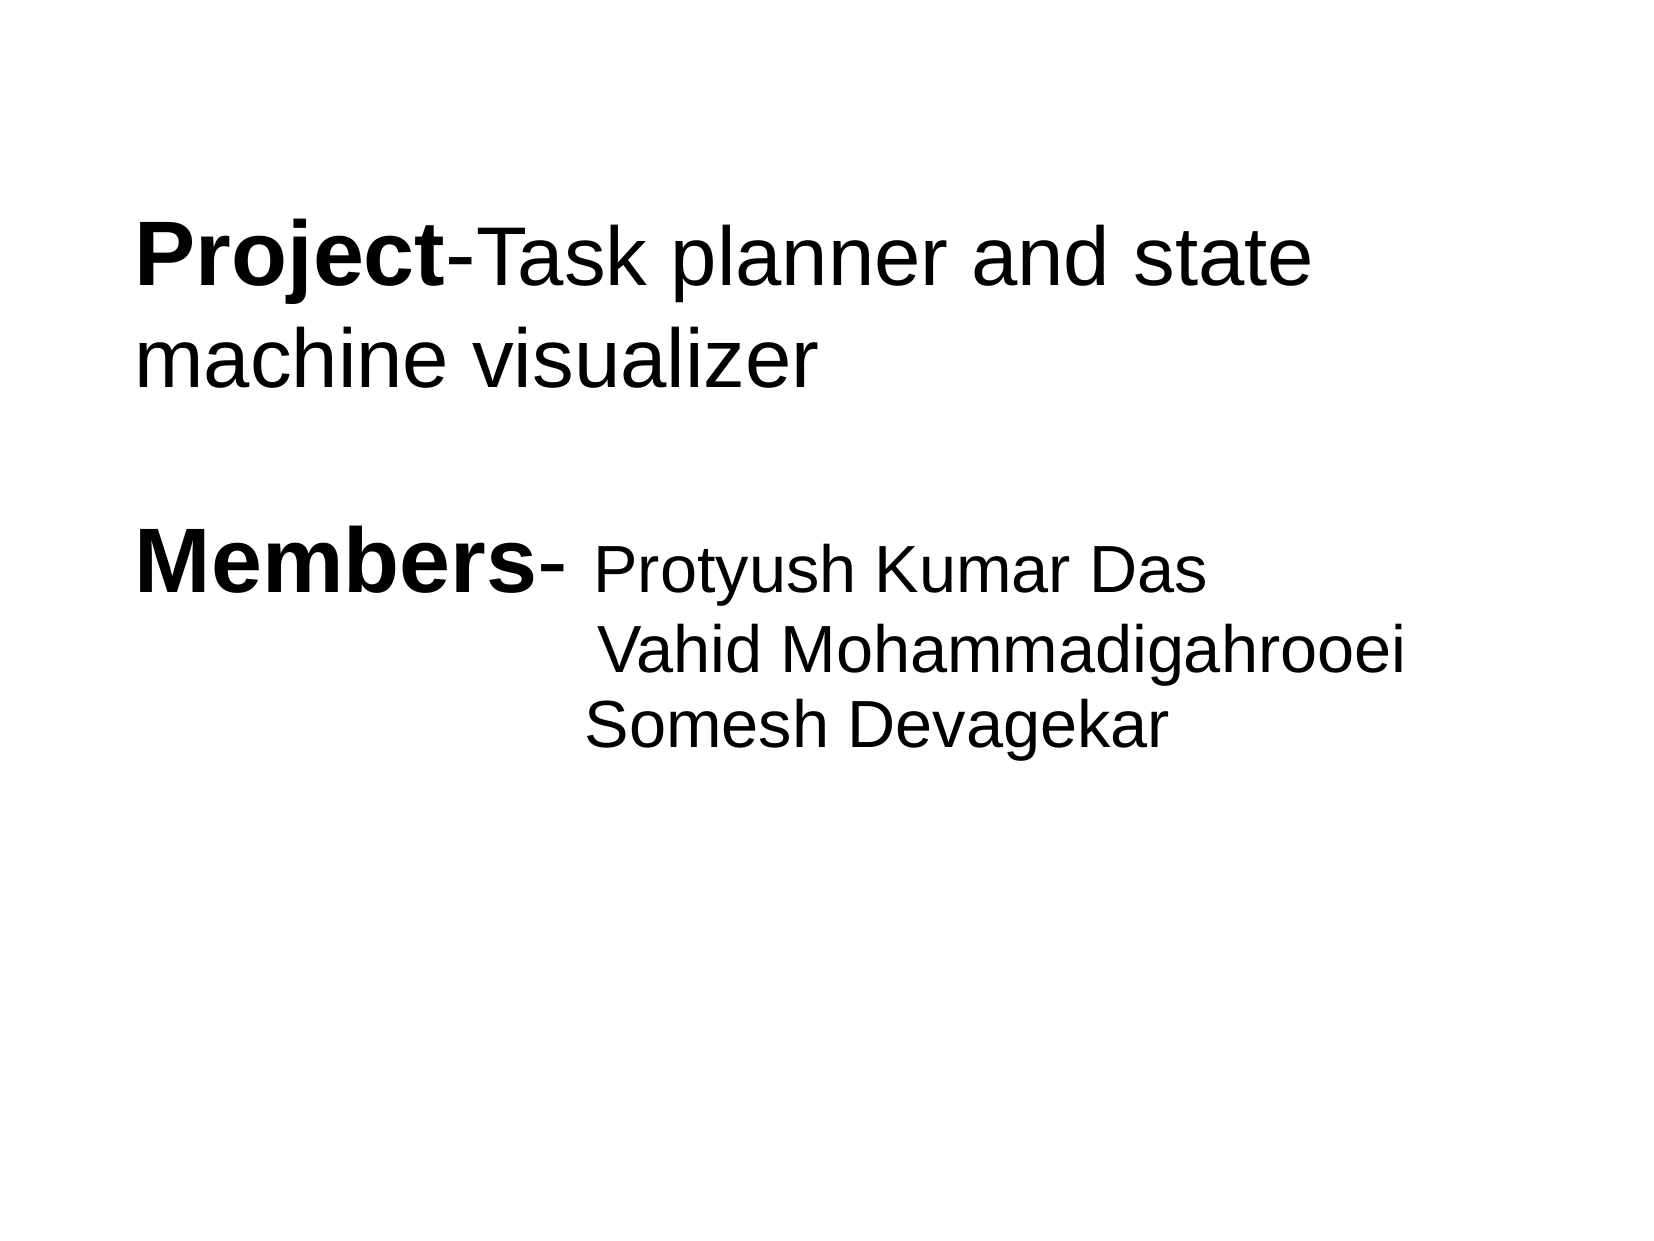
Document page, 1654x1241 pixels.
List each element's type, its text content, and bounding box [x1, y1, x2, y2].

text_box Project-Task planner and state machine visualizer Members- Protyush Kumar Das Vahid Mohammadigahrooei Somesh Devagekar [120, 195, 1501, 946]
